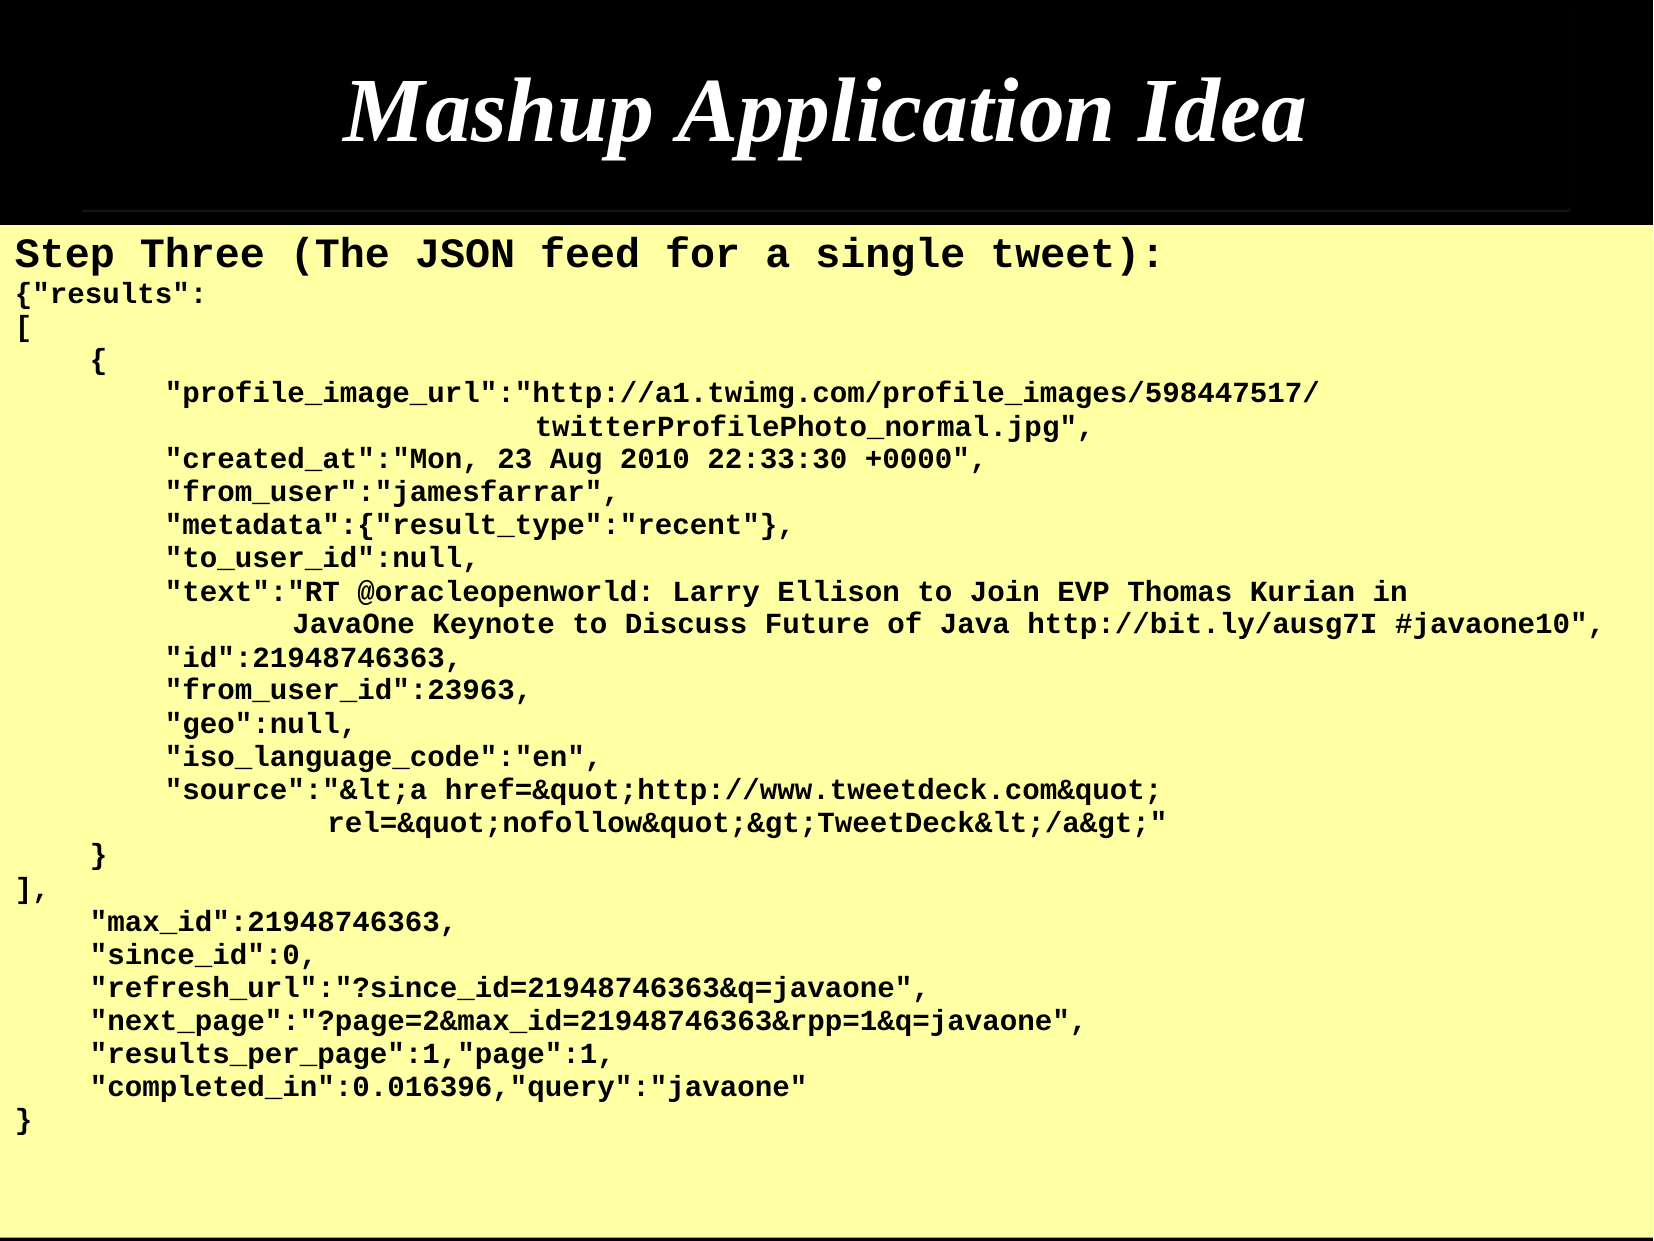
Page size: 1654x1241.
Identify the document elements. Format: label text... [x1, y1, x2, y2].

title Mashup Application Idea [82, 0, 1571, 208]
text_box Step Three (The JSON feed for a single tweet): {"results": [ { "profile_image_url":"http://a1.twimg.com/profile_images/598447517/ twitterProfilePhoto_normal.jpg", "created_at":"Mon, 23 Aug 2010 22:33:30 +0000", "from_user":"jamesfarrar", "metadata":{"result_type":"recent"}, "to_user_id":null, "text":"RT @oracleopenworld: Larry Ellison to Join EVP Thomas Kurian in JavaOne Keynote to Discuss Future of Java http://bit.ly/ausg7I #javaone10", "id":21948746363, "from_user_id":23963, "geo":null, "iso_language_code":"en", "source":"&lt;a href=&quot;http://www.tweetdeck.com&quot; rel=&quot;nofollow&quot;&gt;TweetDeck&lt;/a&gt;" } ], "max_id":21948746363, "since_id":0, "refresh_url":"?since_id=21948746363&q=javaone", "next_page":"?page=2&max_id=21948746363&rpp=1&q=javaone", "results_per_page":1,"page":1, "completed_in":0.016396,"query":"javaone" } [0, 225, 1654, 1238]
